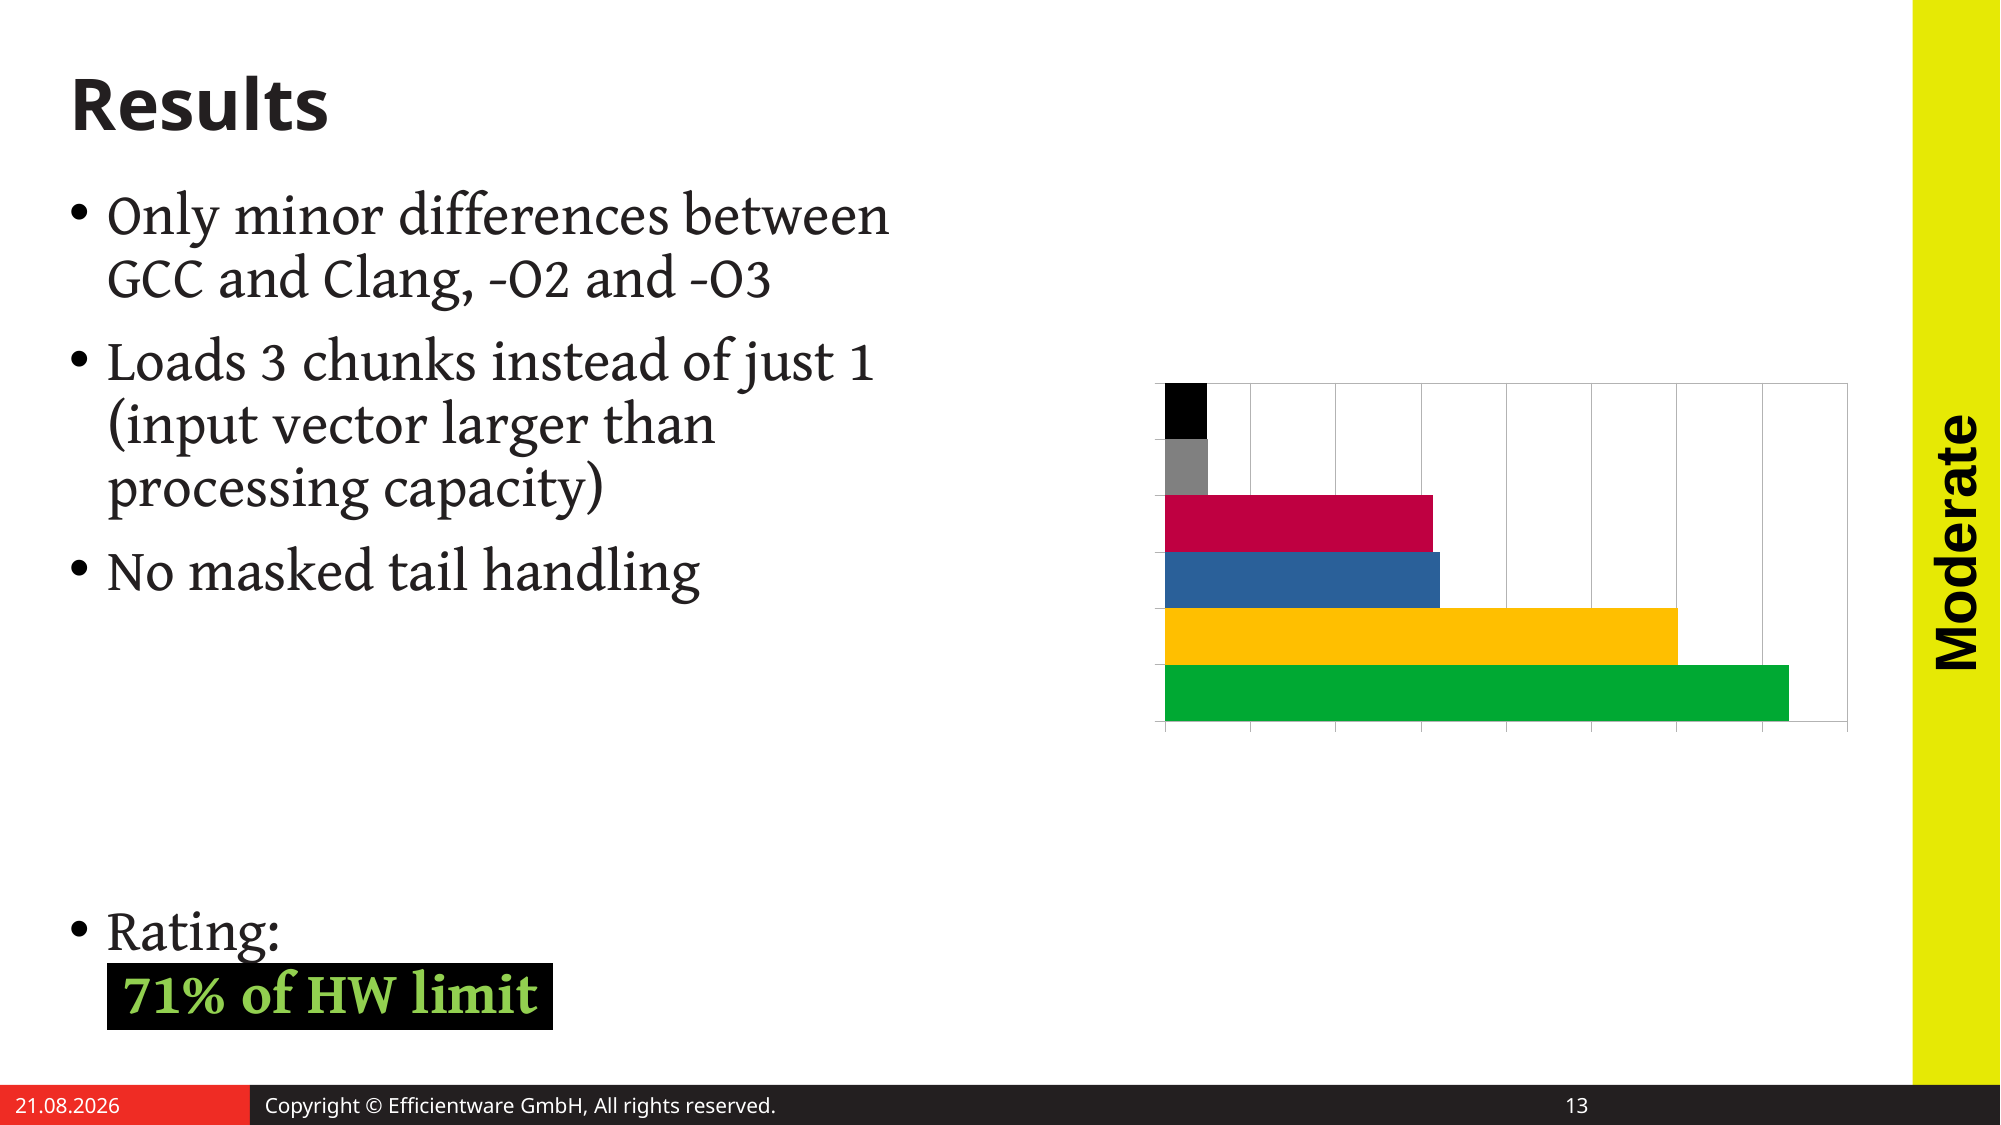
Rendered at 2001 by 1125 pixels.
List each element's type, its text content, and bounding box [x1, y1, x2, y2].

title Results [55, 52, 1945, 156]
slide_number <number> [1550, 1084, 2000, 1125]
picture [937, 297, 1890, 778]
slide_number 30.10.2025 [0, 1084, 249, 1125]
footer Copyright © Efficientware GmbH, All rights reserved. [249, 1084, 1550, 1125]
list Only minor differences between GCC and Clang, -O2 and -O3 Loads 3 chunks instead of just 1 (input vector larger than processing capacity) No masked tail handling Rating: 71% of HW limit [55, 176, 983, 1063]
text_box Moderate [1912, 0, 2000, 1084]
